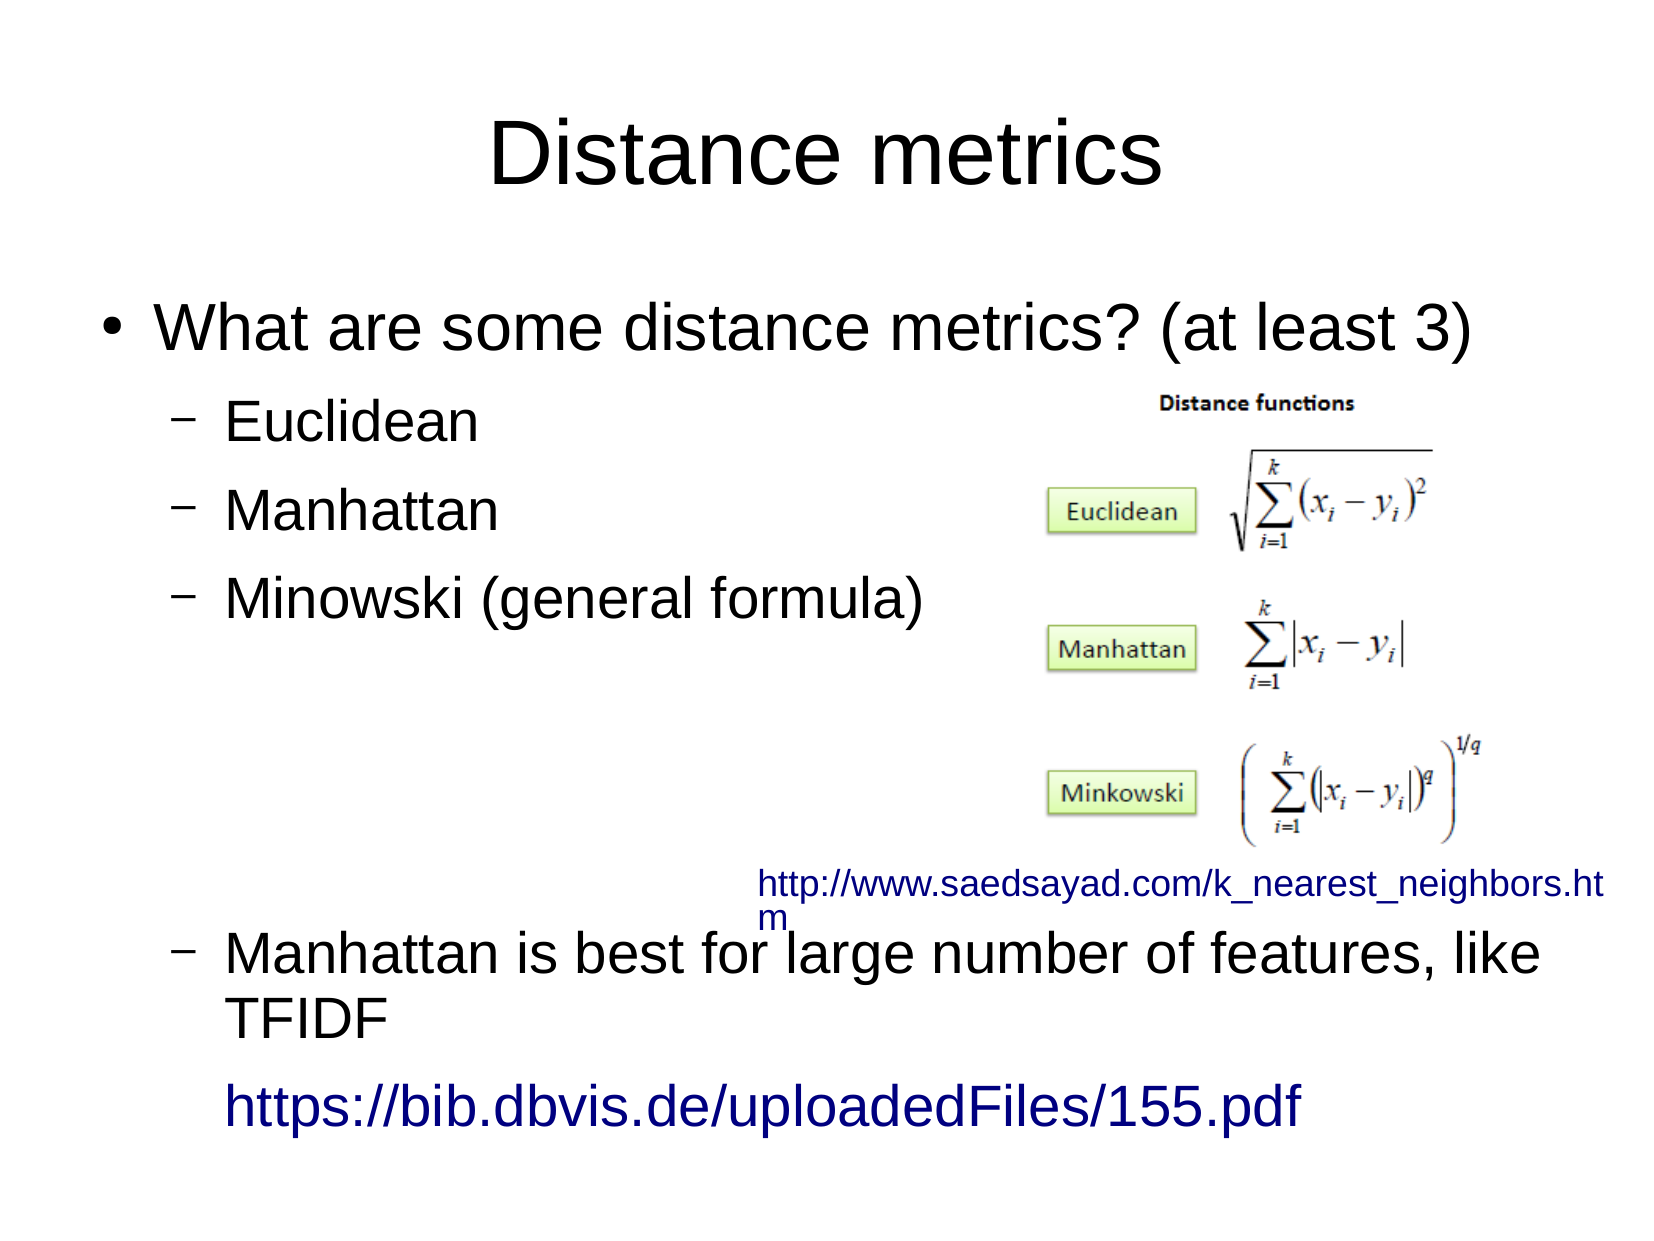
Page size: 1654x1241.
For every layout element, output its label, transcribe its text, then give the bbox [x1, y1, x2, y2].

text_box http://www.saedsayad.com/k_nearest_neighbors.htm [742, 855, 1651, 912]
list What are some distance metrics? (at least 3) Euclidean Manhattan Minowski (general formula) Manhattan is best for large number of features, like TFIDF https://bib.dbvis.de/uploadedFiles/155.pdf [82, 290, 1571, 1241]
picture [1012, 378, 1516, 855]
title Distance metrics [82, 49, 1571, 257]
